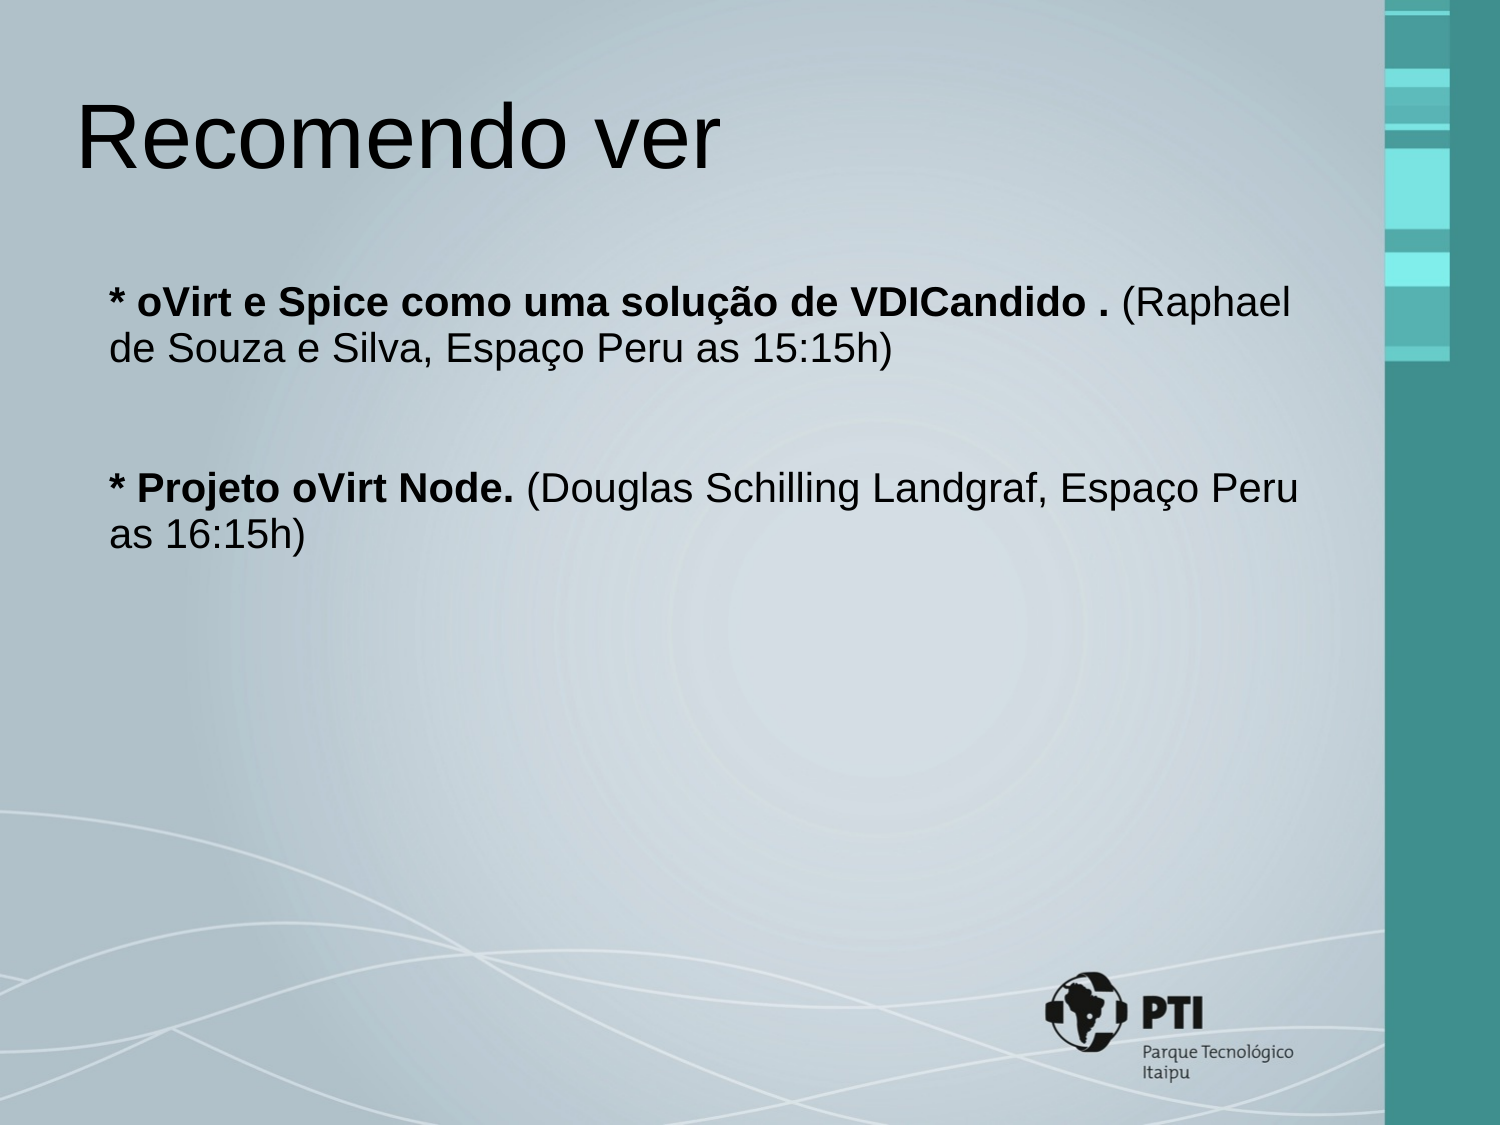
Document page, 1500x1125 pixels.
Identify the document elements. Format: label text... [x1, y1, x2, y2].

picture [0, 0, 1500, 1125]
title Recomendo ver [74, 44, 1425, 232]
text_box * oVirt e Spice como uma solução de VDICandido . (Raphael de Souza e Silva, Espaço Peru as 15:15h) * Projeto oVirt Node. (Douglas Schilling Landgraf, Espaço Peru as 16:15h) [94, 271, 1359, 616]
